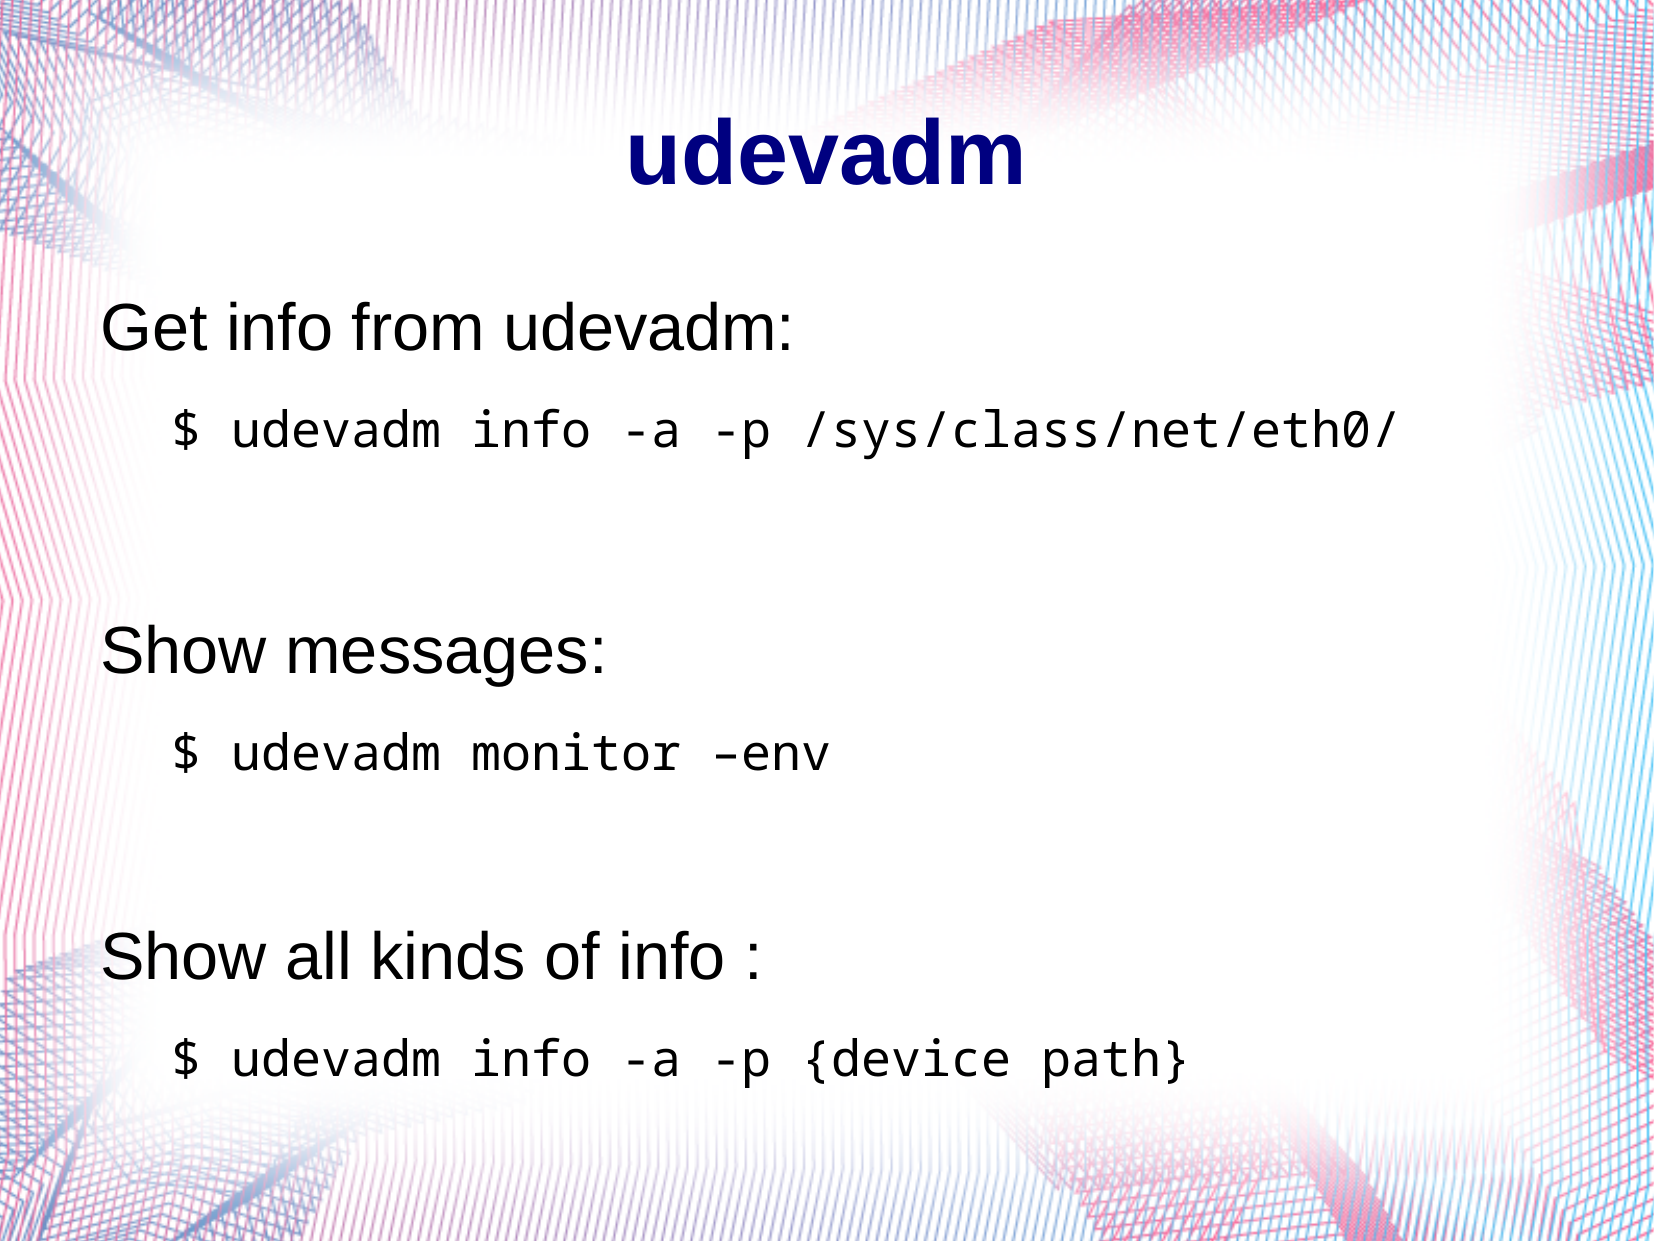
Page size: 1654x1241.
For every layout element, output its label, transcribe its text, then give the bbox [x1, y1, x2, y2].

title udevadm [82, 49, 1571, 257]
picture [0, 0, 1654, 1241]
list Get info from udevadm: $ udevadm info -a -p /sys/class/net/eth0/ Show messages: $ udevadm monitor –env Show all kinds of info : $ udevadm info -a -p {device path} [82, 290, 1571, 1109]
